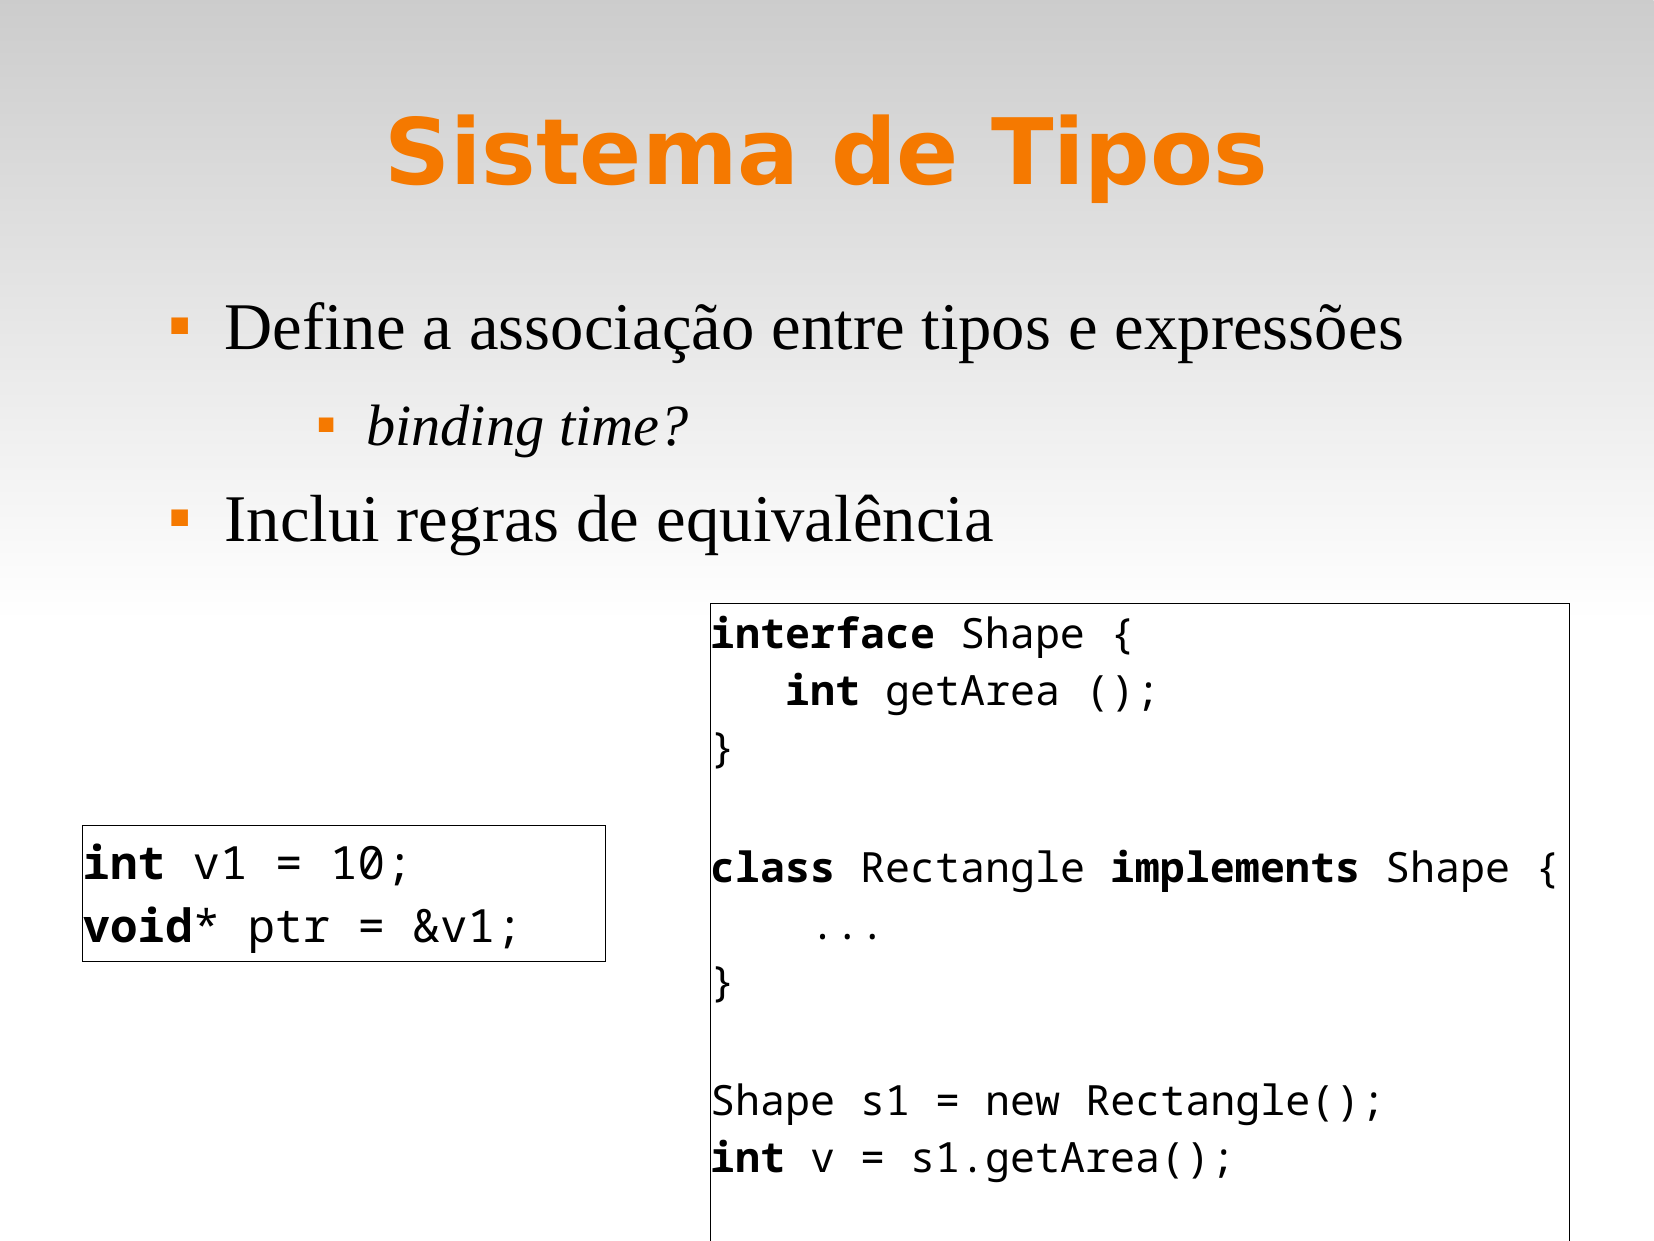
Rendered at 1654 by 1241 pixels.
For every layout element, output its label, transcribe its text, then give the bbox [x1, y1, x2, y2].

text_box interface Shape { int getArea (); } class Rectangle implements Shape { ... } Shape s1 = new Rectangle(); int v = s1.getArea(); [710, 657, 1570, 1194]
text_box int v1 = 10; void* ptr = &v1; [82, 825, 606, 962]
title Sistema de Tipos [82, 49, 1571, 257]
list Define a associação entre tipos e expressões binding time? Inclui regras de equivalência [82, 290, 1571, 1109]
